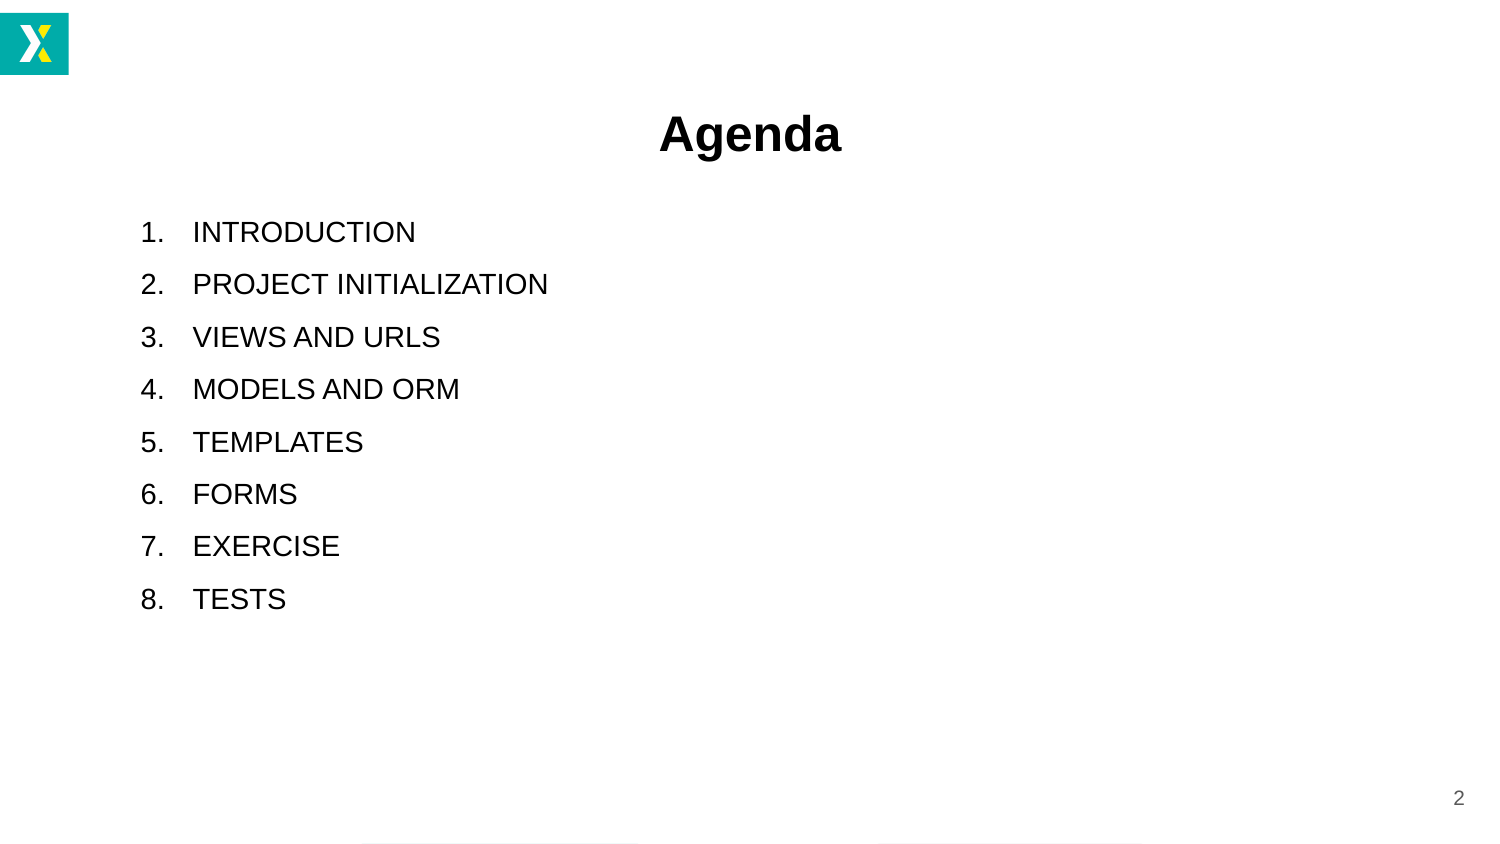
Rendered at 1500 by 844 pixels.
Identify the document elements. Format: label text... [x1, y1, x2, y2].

text_box INTRODUCTION PROJECT INITIALIZATION VIEWS AND URLS MODELS AND ORM TEMPLATES FORMS EXERCISE TESTS [102, 180, 1398, 786]
picture [17, 25, 54, 62]
text_box Agenda [115, 86, 1385, 180]
slide_number <number> [1389, 764, 1480, 830]
